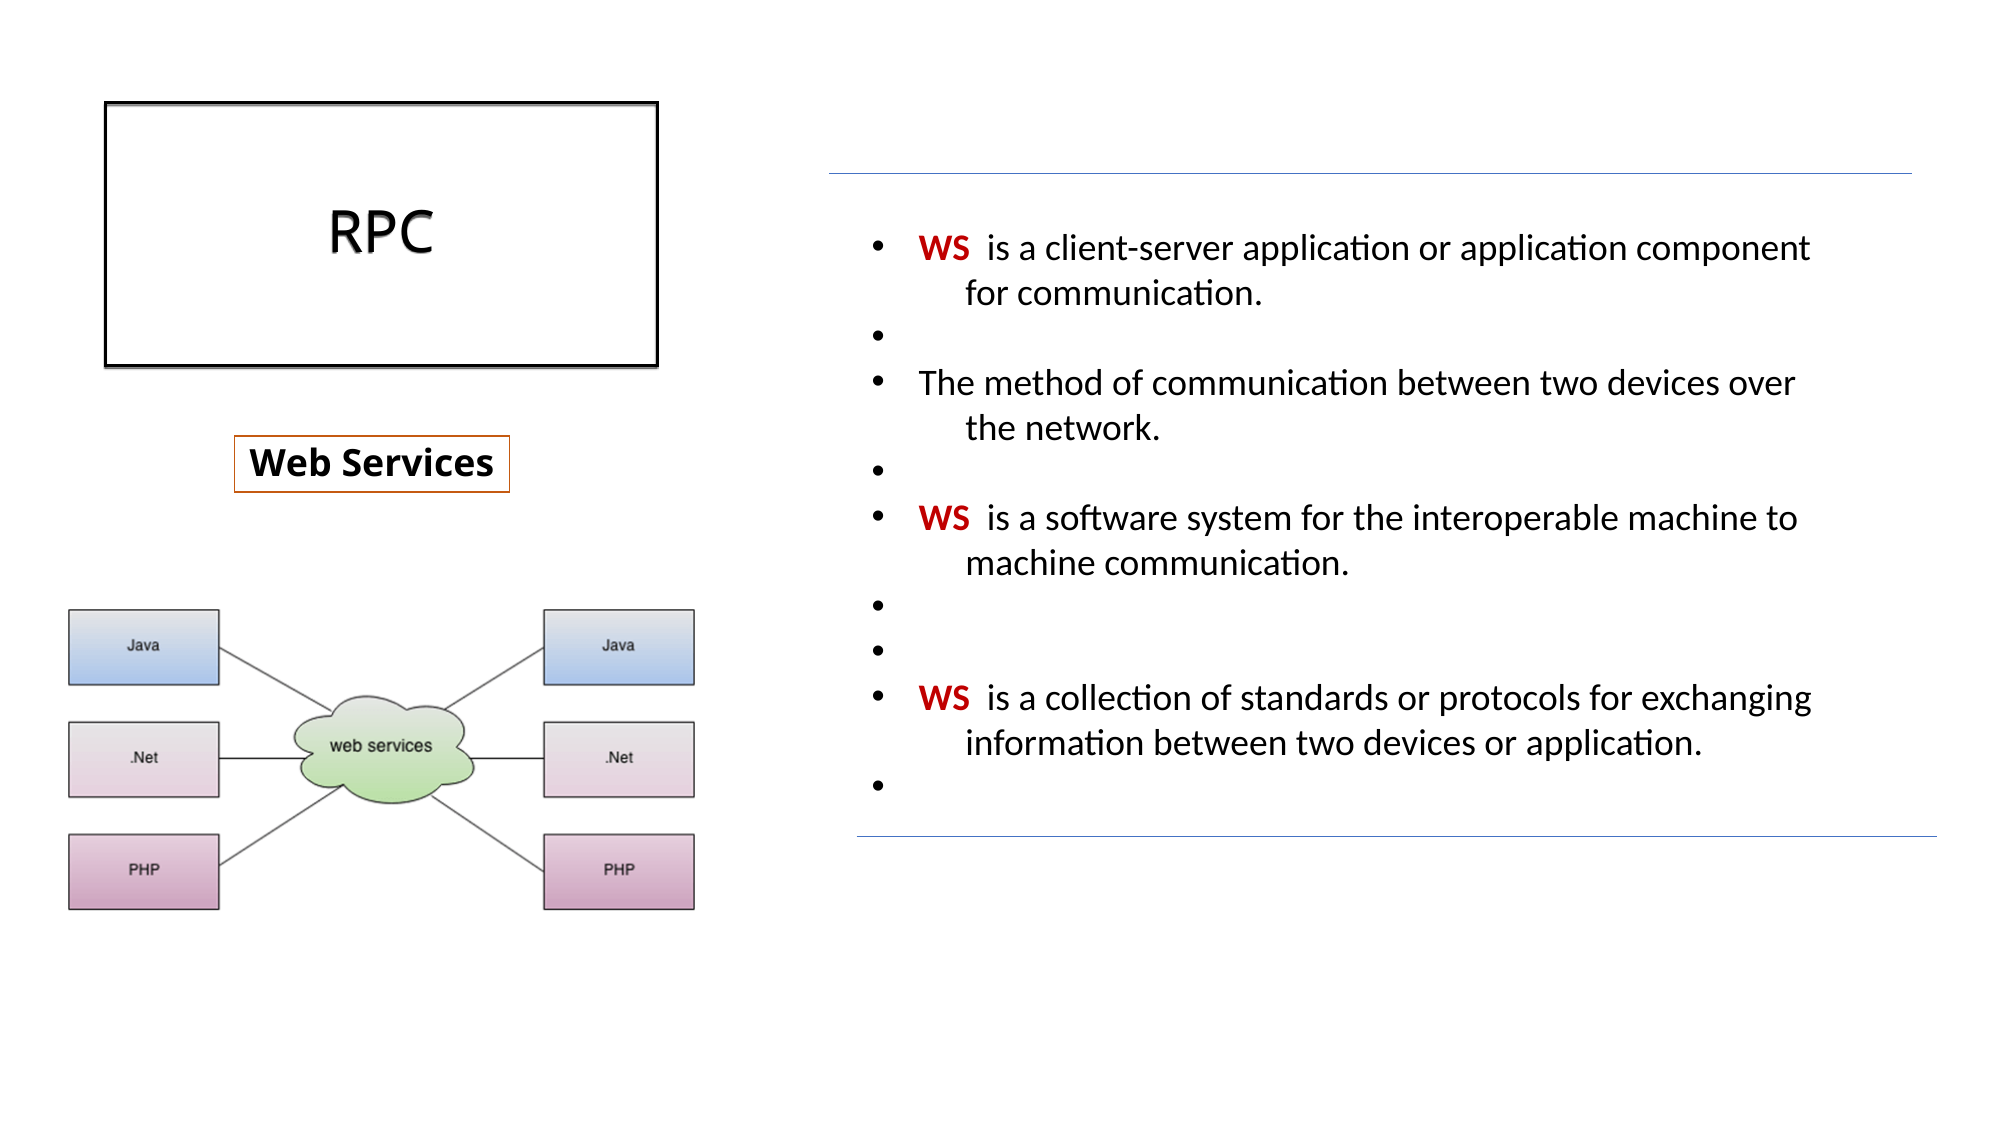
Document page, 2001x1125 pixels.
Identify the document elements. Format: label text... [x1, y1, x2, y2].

picture [60, 601, 703, 917]
text_box WS is a client-server application or application component for communication. The method of communication between two devices over the network. WS is a software system for the interoperable machine to machine communication. WS is a collection of standards or protocols for exchanging information between two devices or application. [856, 215, 1857, 822]
title RPC [105, 102, 658, 366]
text_box Web Services [235, 436, 510, 492]
